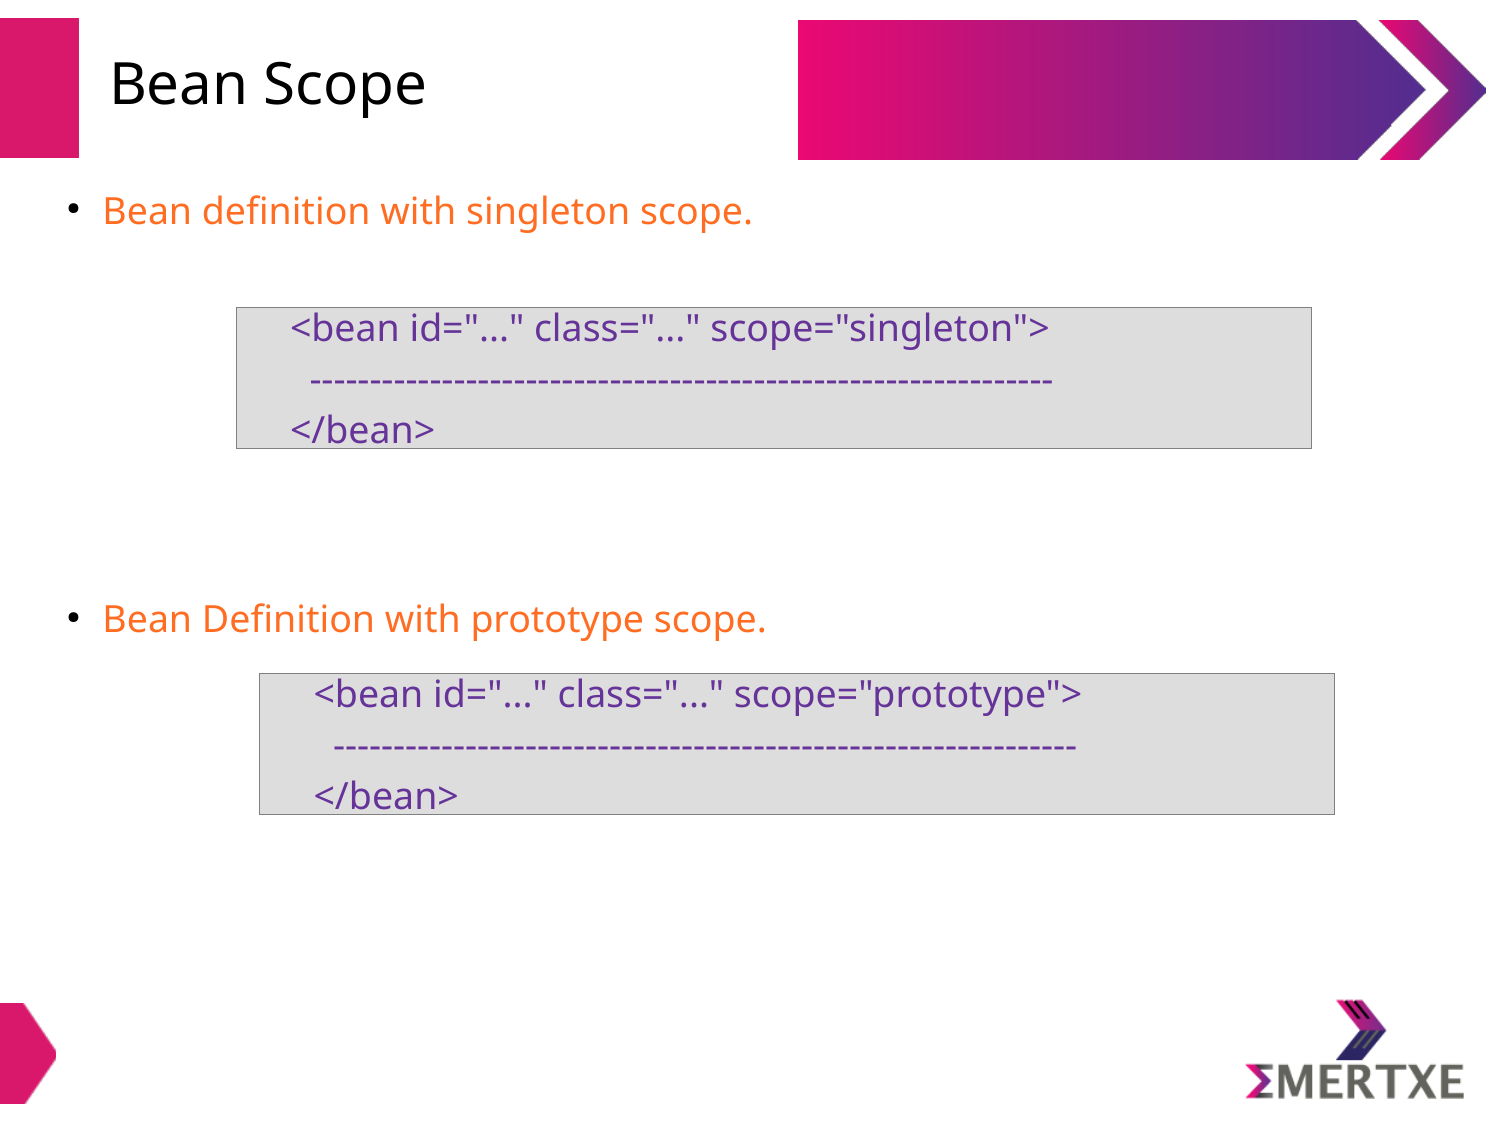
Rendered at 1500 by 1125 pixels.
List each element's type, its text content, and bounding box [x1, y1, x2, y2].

text_box <bean id="..." class="..." scope="singleton"> -------------------------------------------------------------- </bean> [236, 307, 1312, 449]
picture [1245, 996, 1465, 1099]
text_box Bean Scope [94, 35, 768, 119]
picture [798, 20, 1486, 160]
text_box <bean id="..." class="..." scope="prototype"> -------------------------------------------------------------- </bean> [259, 673, 1335, 815]
text_box Bean definition with singleton scope. Bean Definition with prototype scope. [52, 177, 1458, 981]
